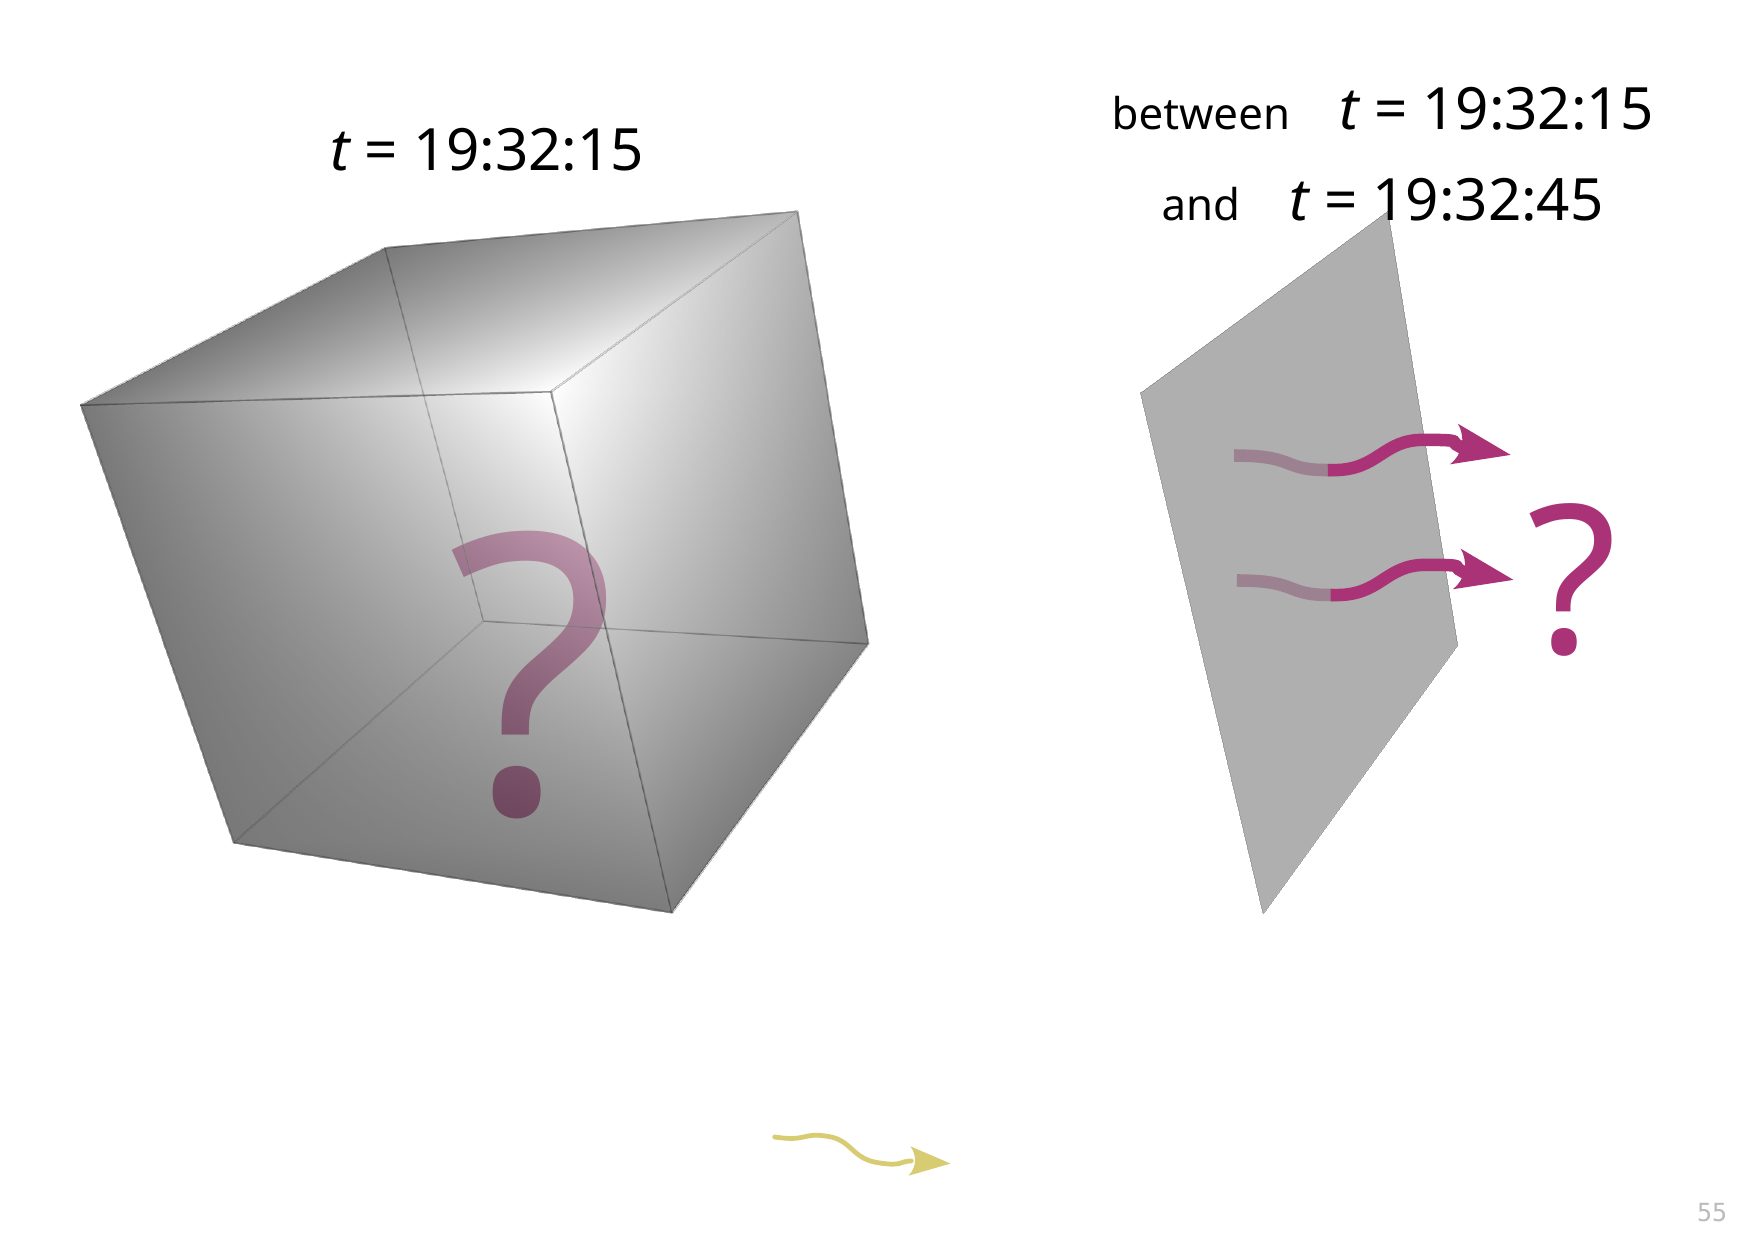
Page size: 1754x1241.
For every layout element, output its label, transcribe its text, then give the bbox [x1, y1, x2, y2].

text_box ? [1513, 424, 1635, 647]
text_box t = 19:32:15 [315, 100, 634, 175]
text_box between t = 19:32:15 and t = 19:32:45 [1096, 59, 1626, 200]
text_box [1140, 211, 1458, 914]
